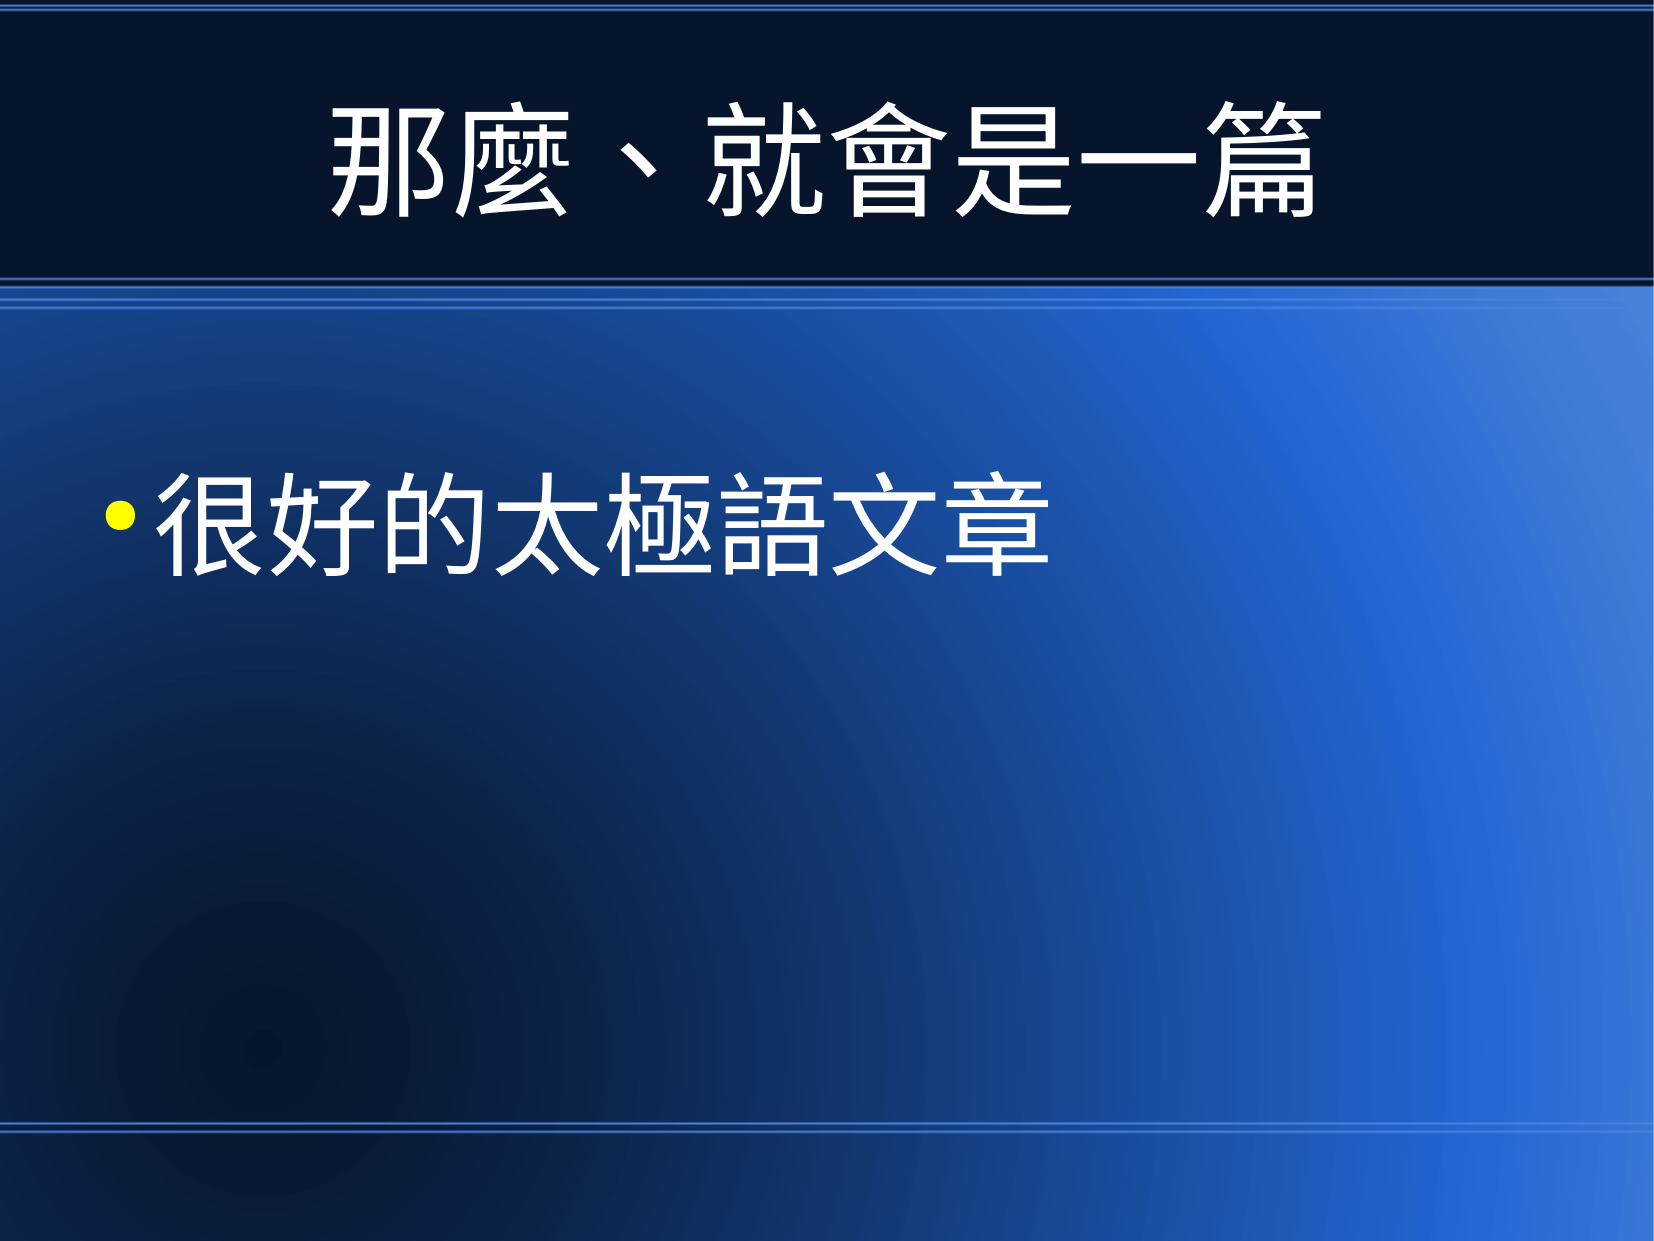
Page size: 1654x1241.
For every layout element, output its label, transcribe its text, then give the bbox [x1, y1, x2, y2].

list 很好的太極語文章 [82, 355, 1571, 1241]
picture [0, 0, 1654, 1241]
title 那麼、就會是一篇 [82, 49, 1571, 257]
